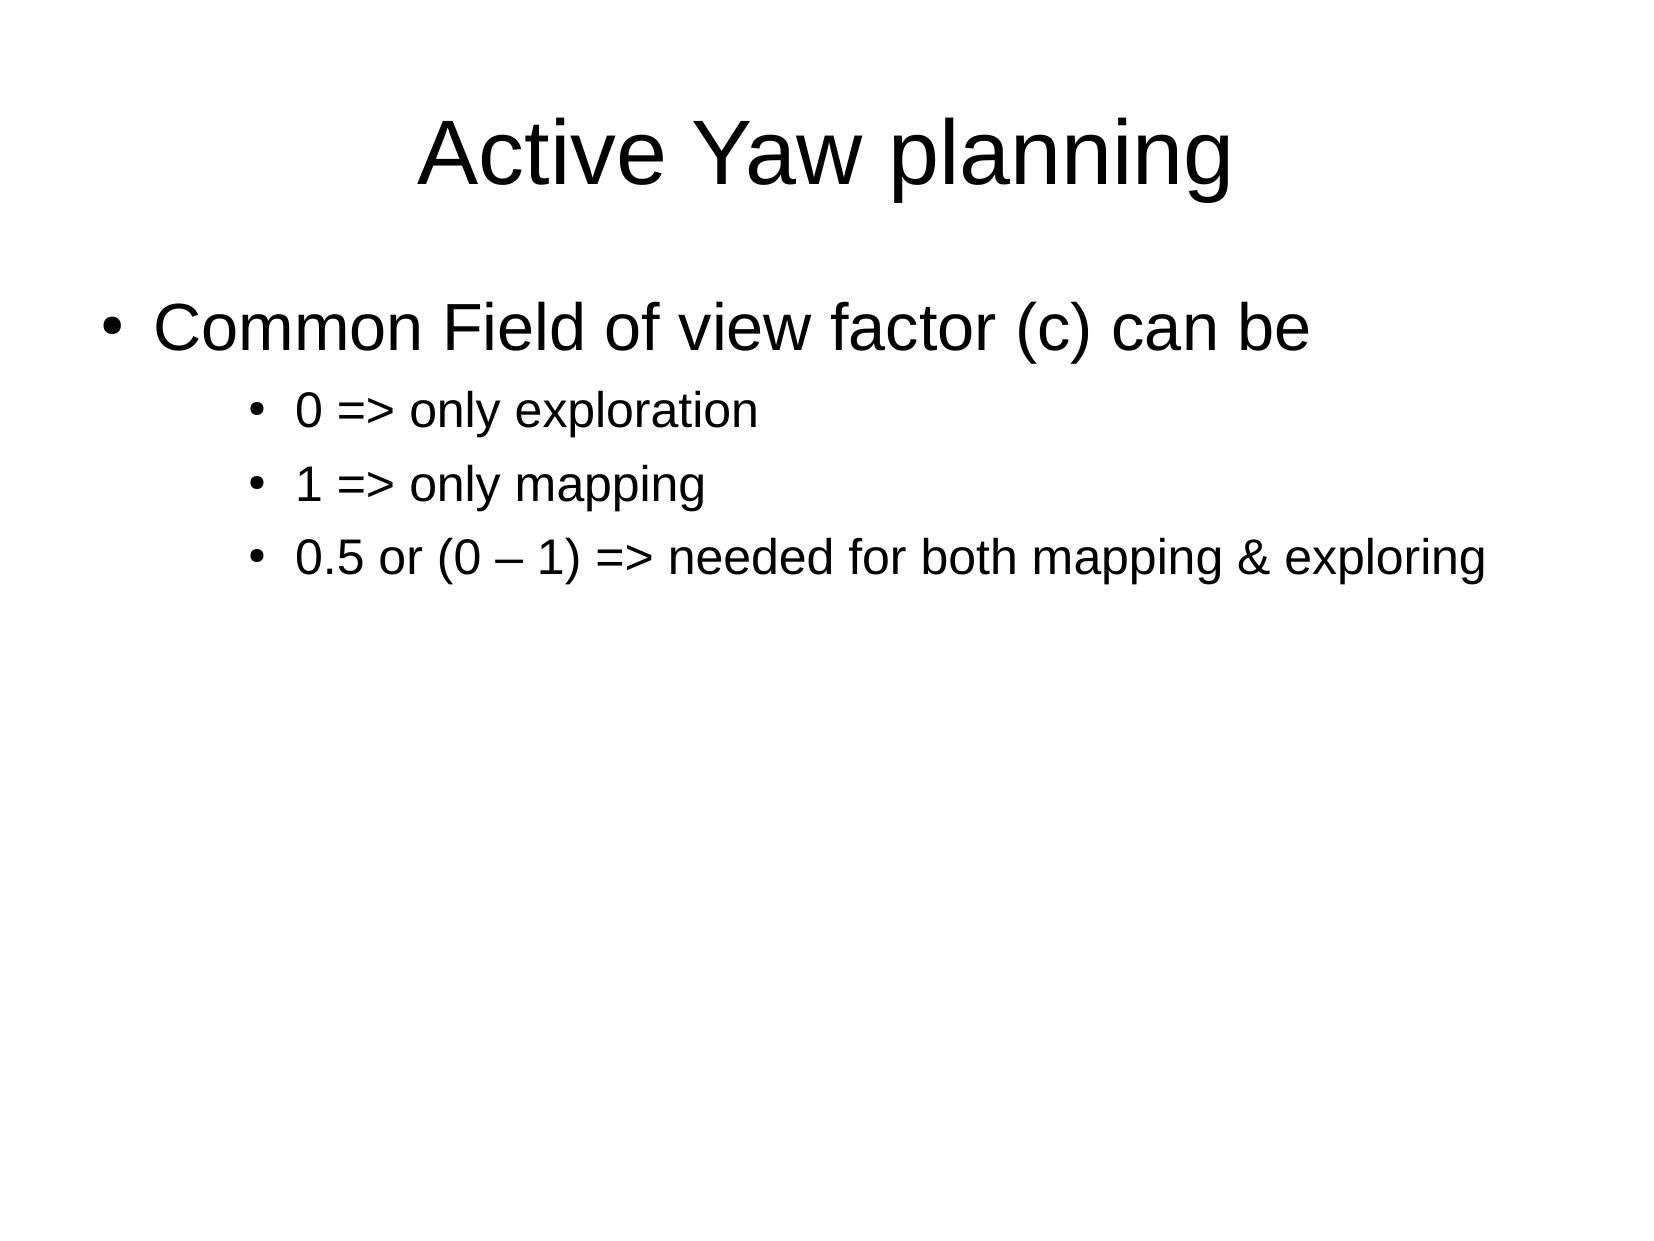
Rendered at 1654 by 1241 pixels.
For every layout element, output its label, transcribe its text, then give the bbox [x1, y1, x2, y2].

title Active Yaw planning [82, 49, 1571, 257]
list Common Field of view factor (c) can be 0 => only exploration 1 => only mapping 0.5 or (0 – 1) => needed for both mapping & exploring [82, 290, 1571, 1010]
